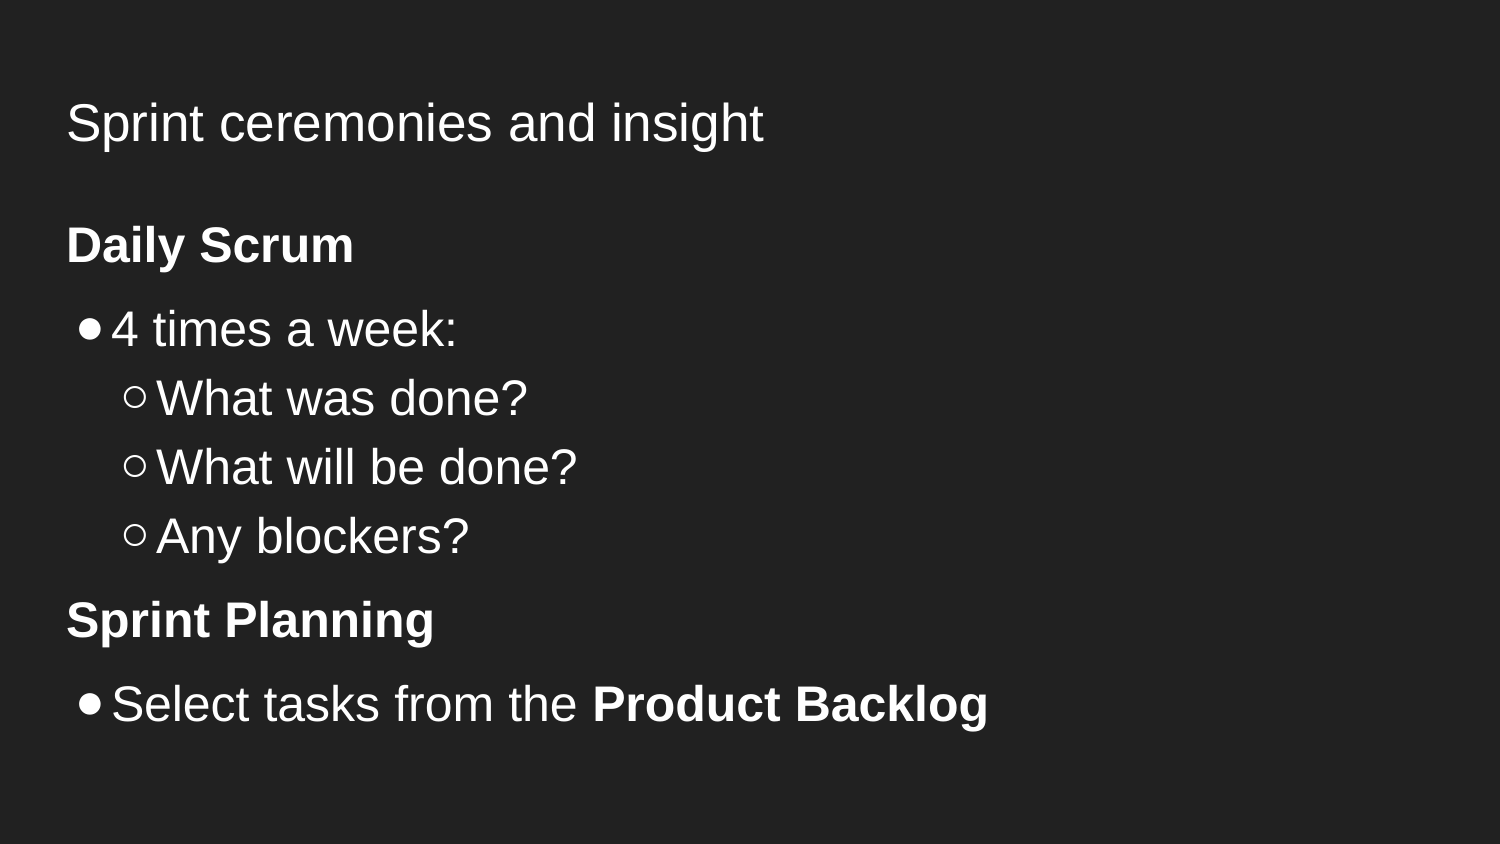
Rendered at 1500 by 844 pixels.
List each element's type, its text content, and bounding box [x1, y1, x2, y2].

title Sprint ceremonies and insight [51, 72, 1449, 167]
list Daily Scrum 4 times a week: What was done? What will be done? Any blockers? Sprint Planning Select tasks from the Product Backlog [51, 189, 1449, 750]
